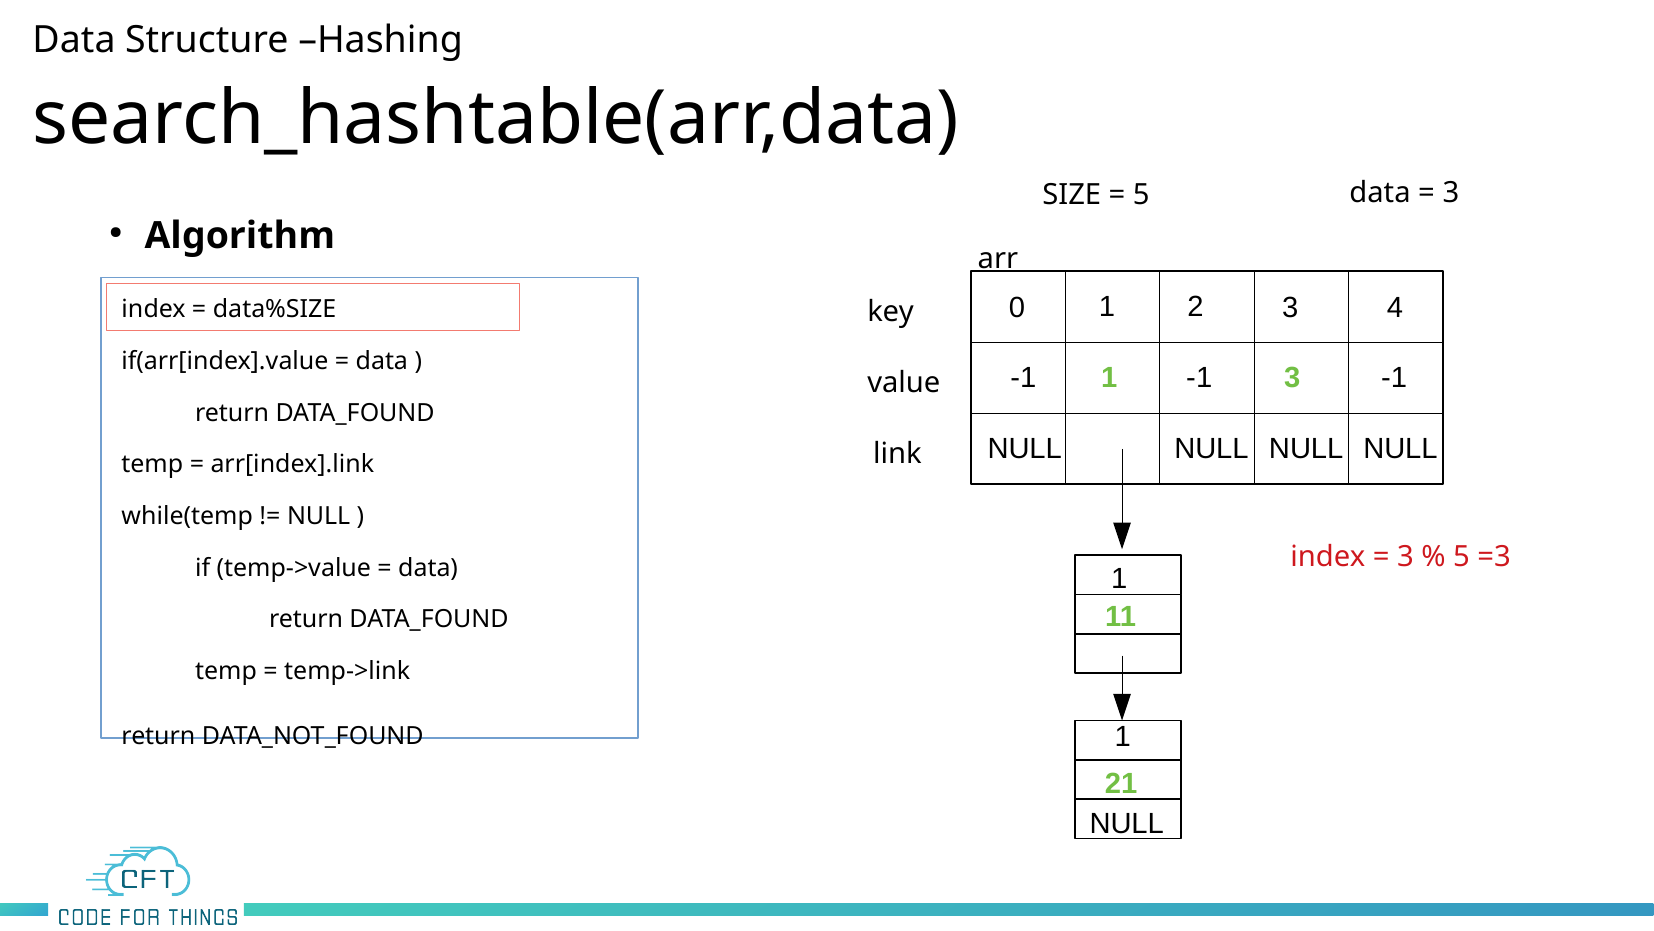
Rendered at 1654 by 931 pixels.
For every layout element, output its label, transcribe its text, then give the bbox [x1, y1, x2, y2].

text_box [970, 280, 1065, 342]
text_box 2 [1172, 282, 1219, 331]
text_box [1349, 414, 1444, 424]
text_box NULL [972, 424, 1077, 473]
text_box [1349, 343, 1444, 413]
text_box [1255, 271, 1348, 342]
text_box [1146, 720, 1182, 839]
text_box [1160, 414, 1254, 424]
text_box NULL [1254, 424, 1348, 473]
text_box value [852, 353, 1018, 437]
text_box -1 [1366, 353, 1422, 402]
text_box [1255, 473, 1348, 484]
text_box -1 [1171, 353, 1228, 402]
text_box data = 3 [1334, 163, 1512, 214]
text_box link [858, 424, 973, 474]
text_box [1066, 343, 1159, 413]
text_box [1066, 271, 1159, 342]
text_box 11 [1090, 592, 1199, 640]
text_box [970, 473, 1065, 484]
text_box [1143, 555, 1182, 592]
text_box 1 [1096, 554, 1143, 592]
text_box 21 [1090, 759, 1170, 808]
text_box [1074, 720, 1099, 799]
text_box [1018, 414, 1065, 424]
text_box [1160, 343, 1254, 413]
text_box 3 [1269, 353, 1325, 402]
text_box index = 3 % 5 =3 [1275, 527, 1583, 577]
text_box [1074, 555, 1182, 674]
text_box [1349, 271, 1444, 342]
text_box NULL [1074, 799, 1179, 847]
text_box [1255, 414, 1348, 424]
picture [59, 846, 237, 925]
text_box Algorithm [94, 200, 886, 269]
text_box arr [963, 230, 1141, 280]
text_box -1 [995, 353, 1052, 402]
text_box 1 [1086, 353, 1142, 402]
text_box index = data%SIZE if(arr[index].value = data ) return DATA_FOUND temp = arr[index].link while(temp != NULL ) if (temp->value = data) return DATA_FOUND temp = temp->link return DATA_NOT_FOUND [106, 283, 798, 839]
title Data Structure –Hashing search_hashtable(arr,data) [32, 12, 1630, 166]
text_box [1349, 473, 1444, 484]
text_box 4 [1372, 283, 1419, 331]
text_box 3 [1267, 283, 1314, 331]
text_box [1160, 271, 1254, 342]
text_box NULL [1159, 424, 1254, 473]
text_box NULL [1348, 424, 1453, 473]
text_box [100, 277, 638, 739]
text_box 0 [994, 283, 1041, 332]
text_box 1 [1099, 712, 1146, 759]
text_box [1160, 473, 1254, 484]
text_box SIZE = 5 [1027, 166, 1205, 216]
text_box key [852, 283, 1018, 353]
text_box [1066, 414, 1159, 484]
text_box [1018, 343, 1065, 413]
text_box [1255, 343, 1348, 413]
text_box 1 [1084, 282, 1131, 331]
